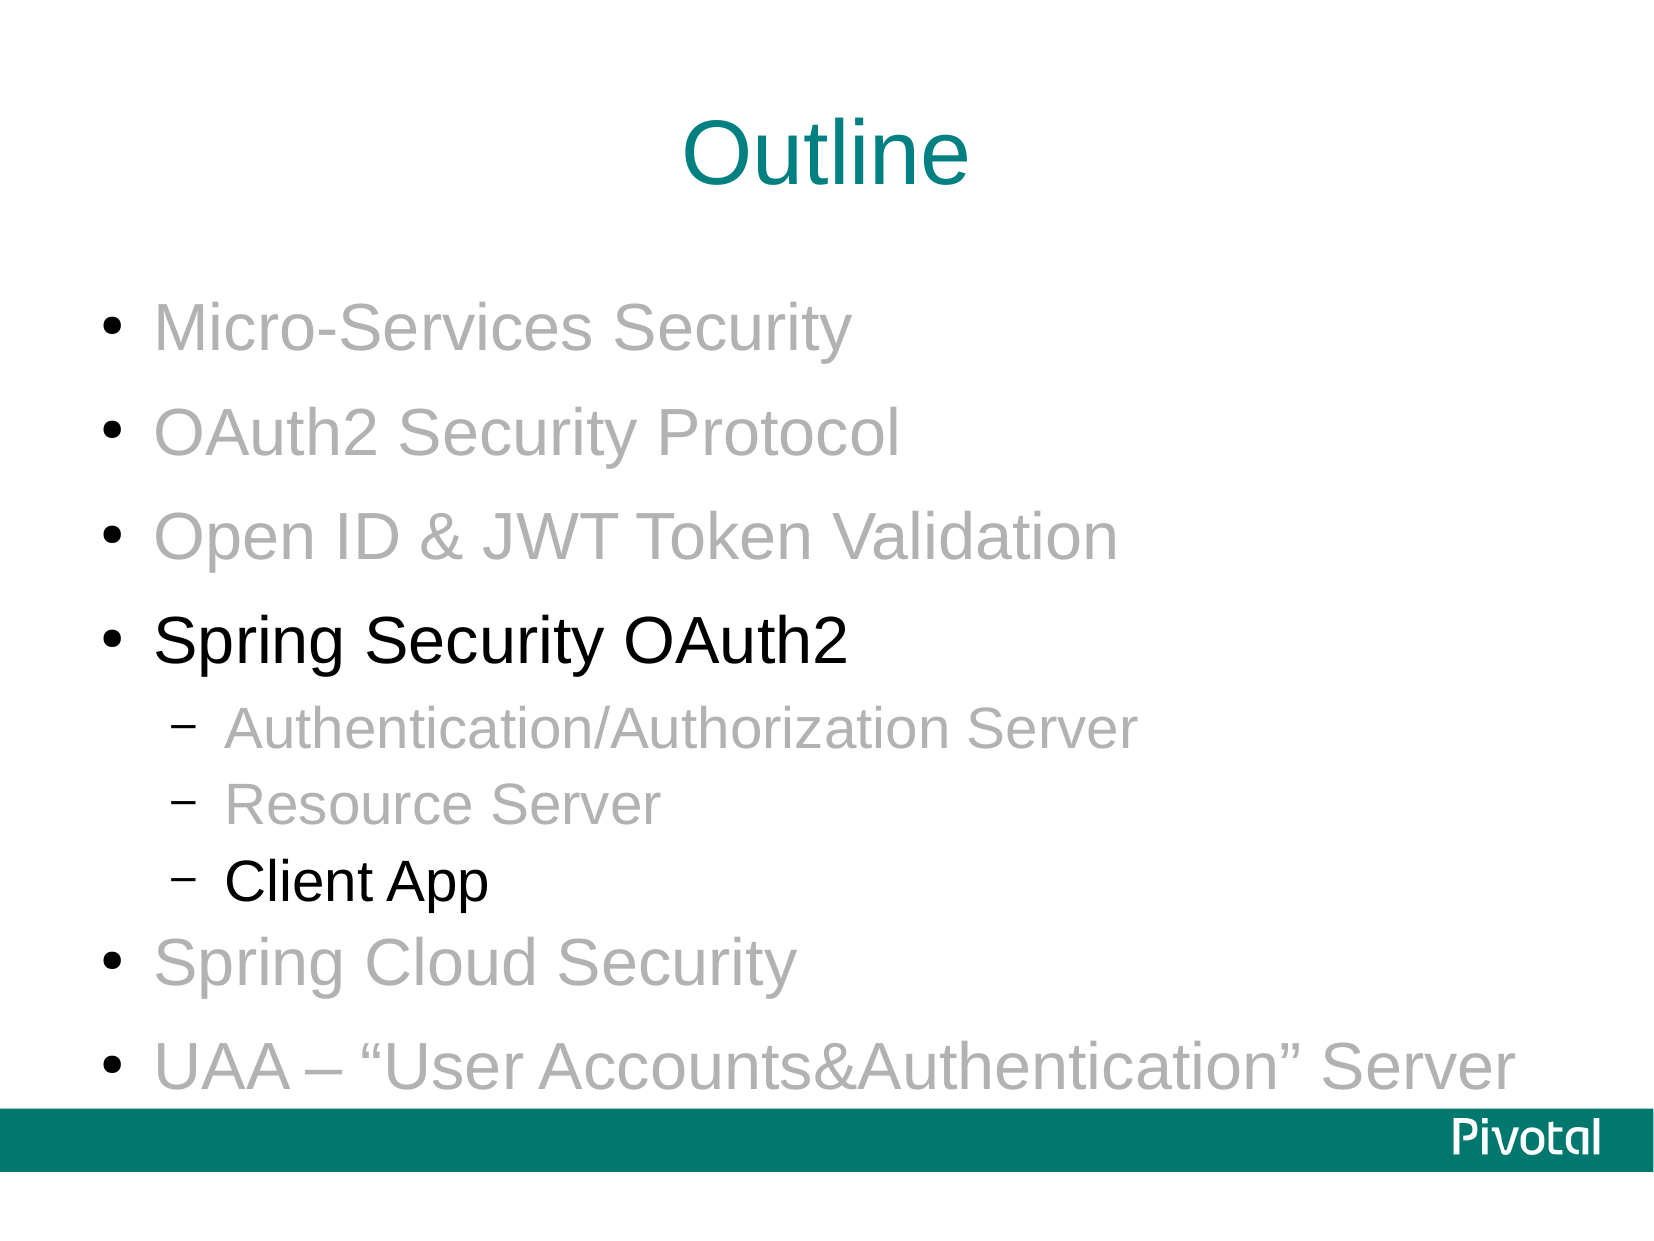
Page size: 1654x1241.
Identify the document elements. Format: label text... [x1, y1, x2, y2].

title Outline [82, 49, 1571, 257]
list Micro-Services Security OAuth2 Security Protocol Open ID & JWT Token Validation Spring Security OAuth2 Authentication/Authorization Server Resource Server Client App Spring Cloud Security UAA – “User Accounts&Authentication” Server [82, 290, 1571, 1109]
picture [1452, 1115, 1601, 1158]
